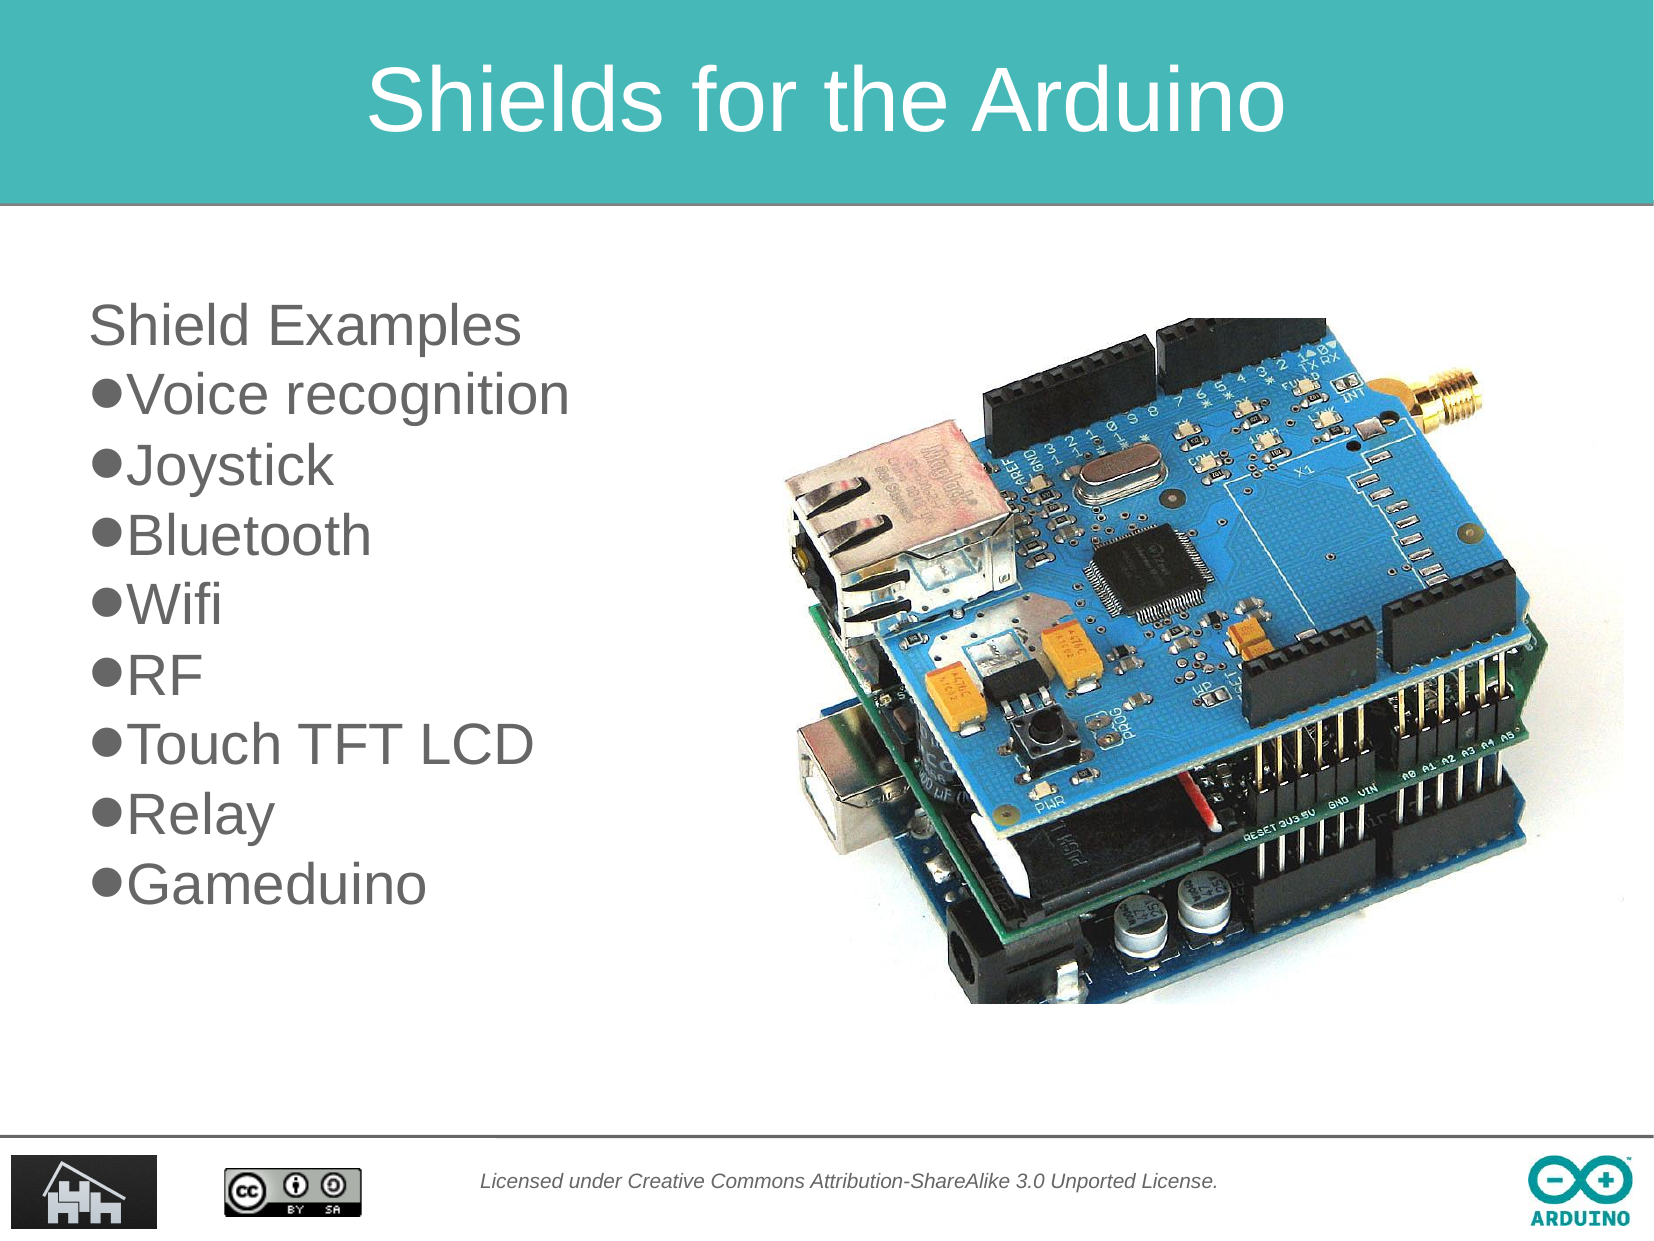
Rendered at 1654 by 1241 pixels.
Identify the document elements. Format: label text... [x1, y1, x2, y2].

picture [224, 1168, 362, 1217]
picture [720, 318, 1630, 1004]
text_box Shield Examples Voice recognition Joystick Bluetooth Wifi RF Touch TFT LCD Relay Gameduino [74, 271, 922, 844]
title Shields for the Arduino [0, 0, 1654, 204]
picture [1498, 1149, 1654, 1233]
picture [11, 1155, 157, 1229]
